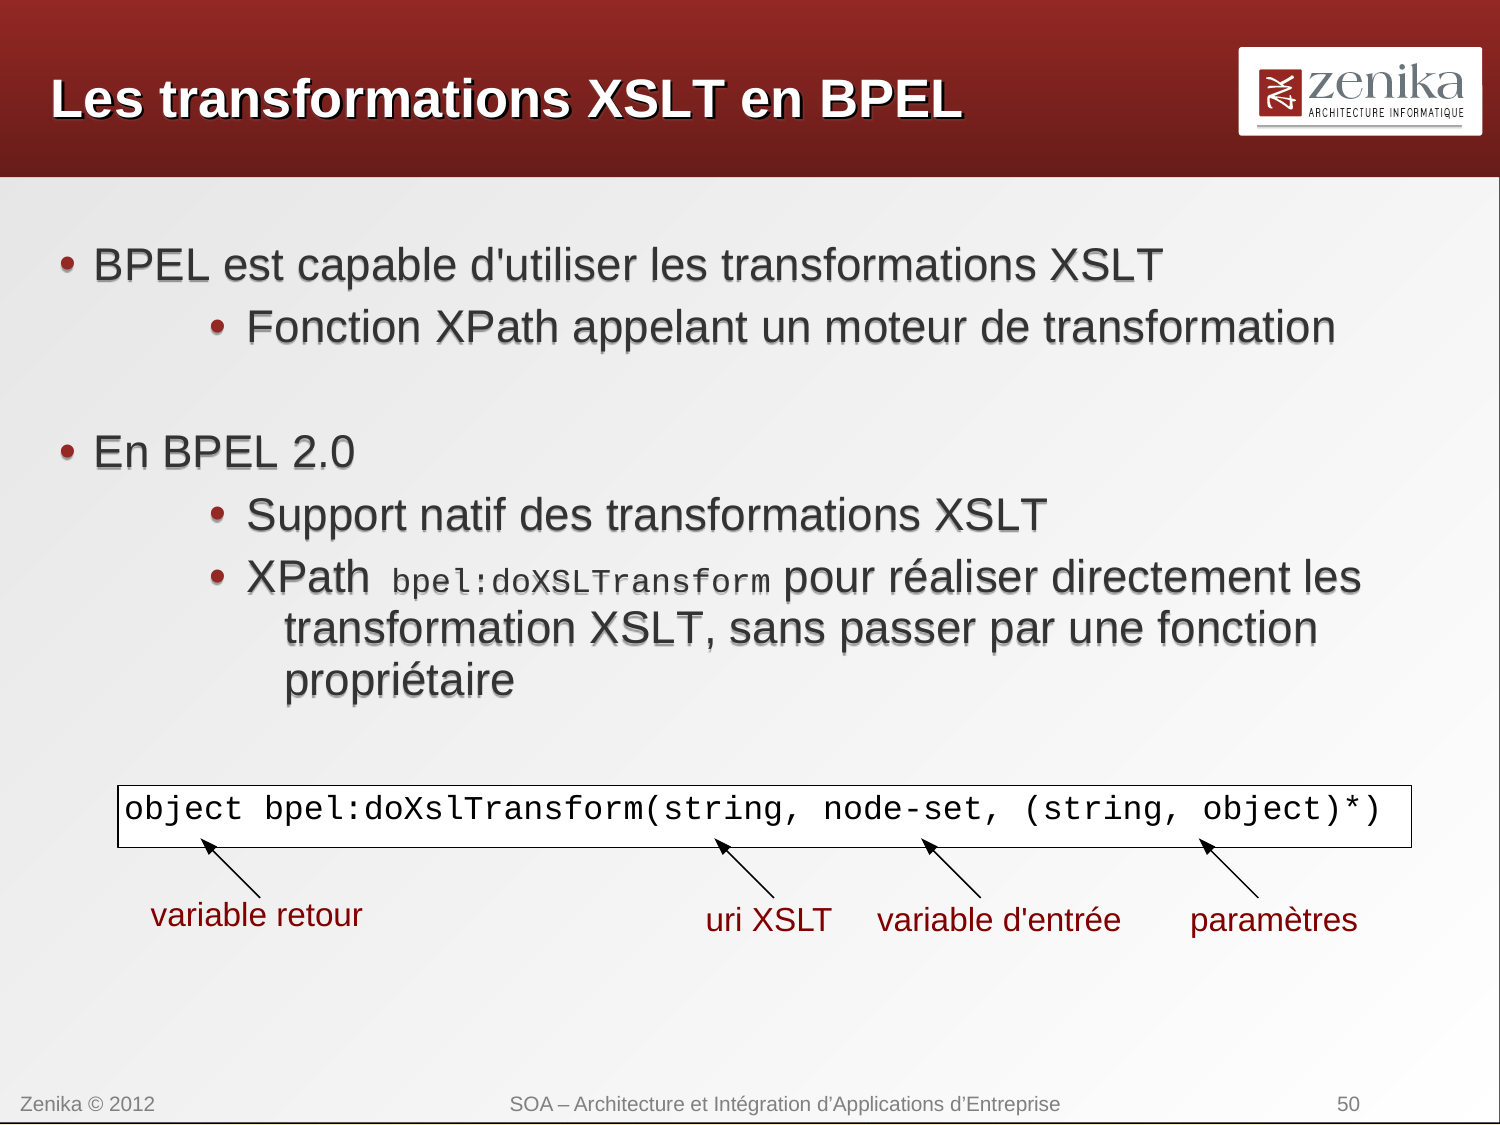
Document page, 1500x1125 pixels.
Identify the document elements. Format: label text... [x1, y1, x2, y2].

text_box paramètres [1175, 891, 1374, 944]
text_box object bpel:doXslTransform(string, node-set, (string, object)*) [118, 785, 1412, 848]
subtitle BPEL est capable d'utiliser les transformations XSLT Fonction XPath appelant un moteur de transformation En BPEL 2.0 Support natif des transformations XSLT XPath bpel:doXSLTransform pour réaliser directement les transformation XSLT, sans passer par une fonction propriétaire [59, 236, 1444, 1065]
text_box uri XSLT [690, 891, 848, 944]
text_box variable d'entrée [862, 891, 1138, 944]
text_box variable retour [135, 887, 379, 940]
title Les transformations XSLT en BPEL [50, 22, 1206, 172]
